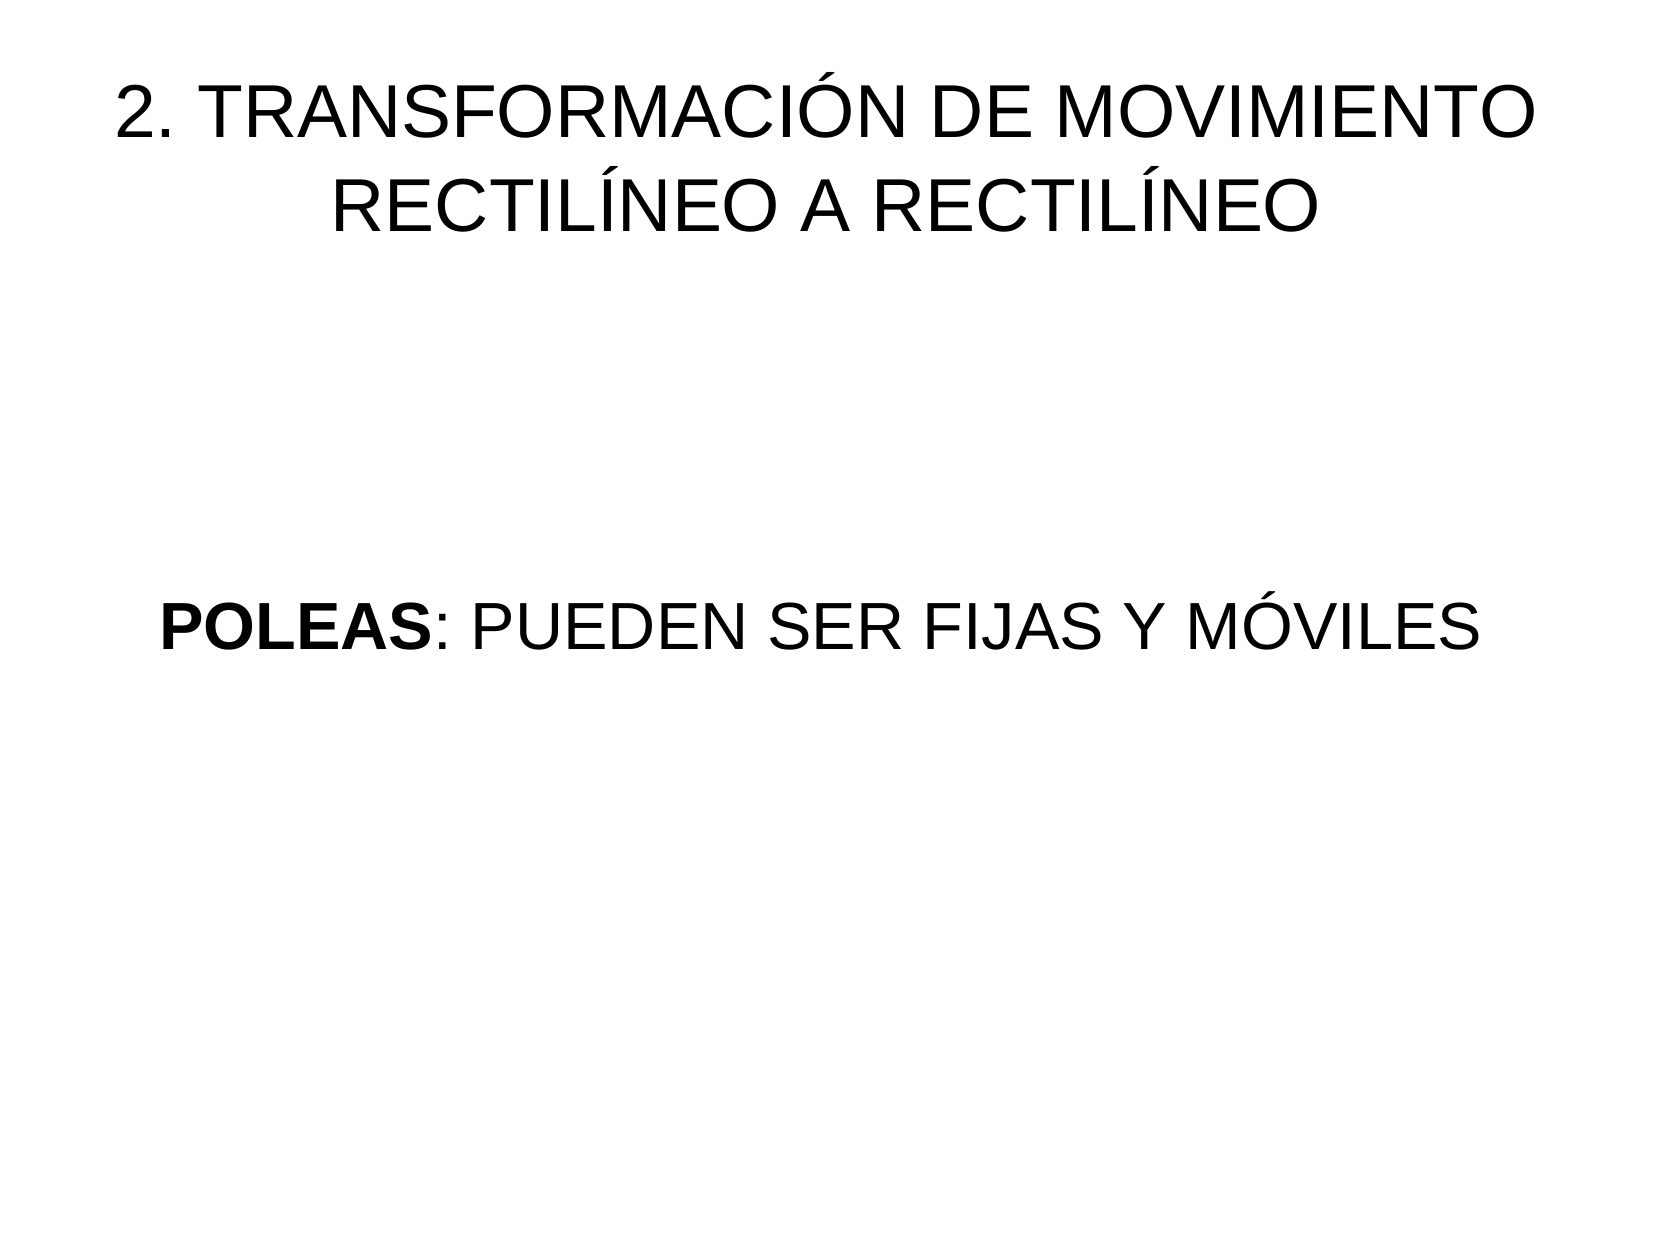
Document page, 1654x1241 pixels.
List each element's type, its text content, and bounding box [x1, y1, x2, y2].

text_box POLEAS: PUEDEN SER FIJAS Y MÓVILES [77, 295, 1565, 1114]
title 2. TRANSFORMACIÓN DE MOVIMIENTO RECTILÍNEO A RECTILÍNEO [82, 38, 1571, 268]
